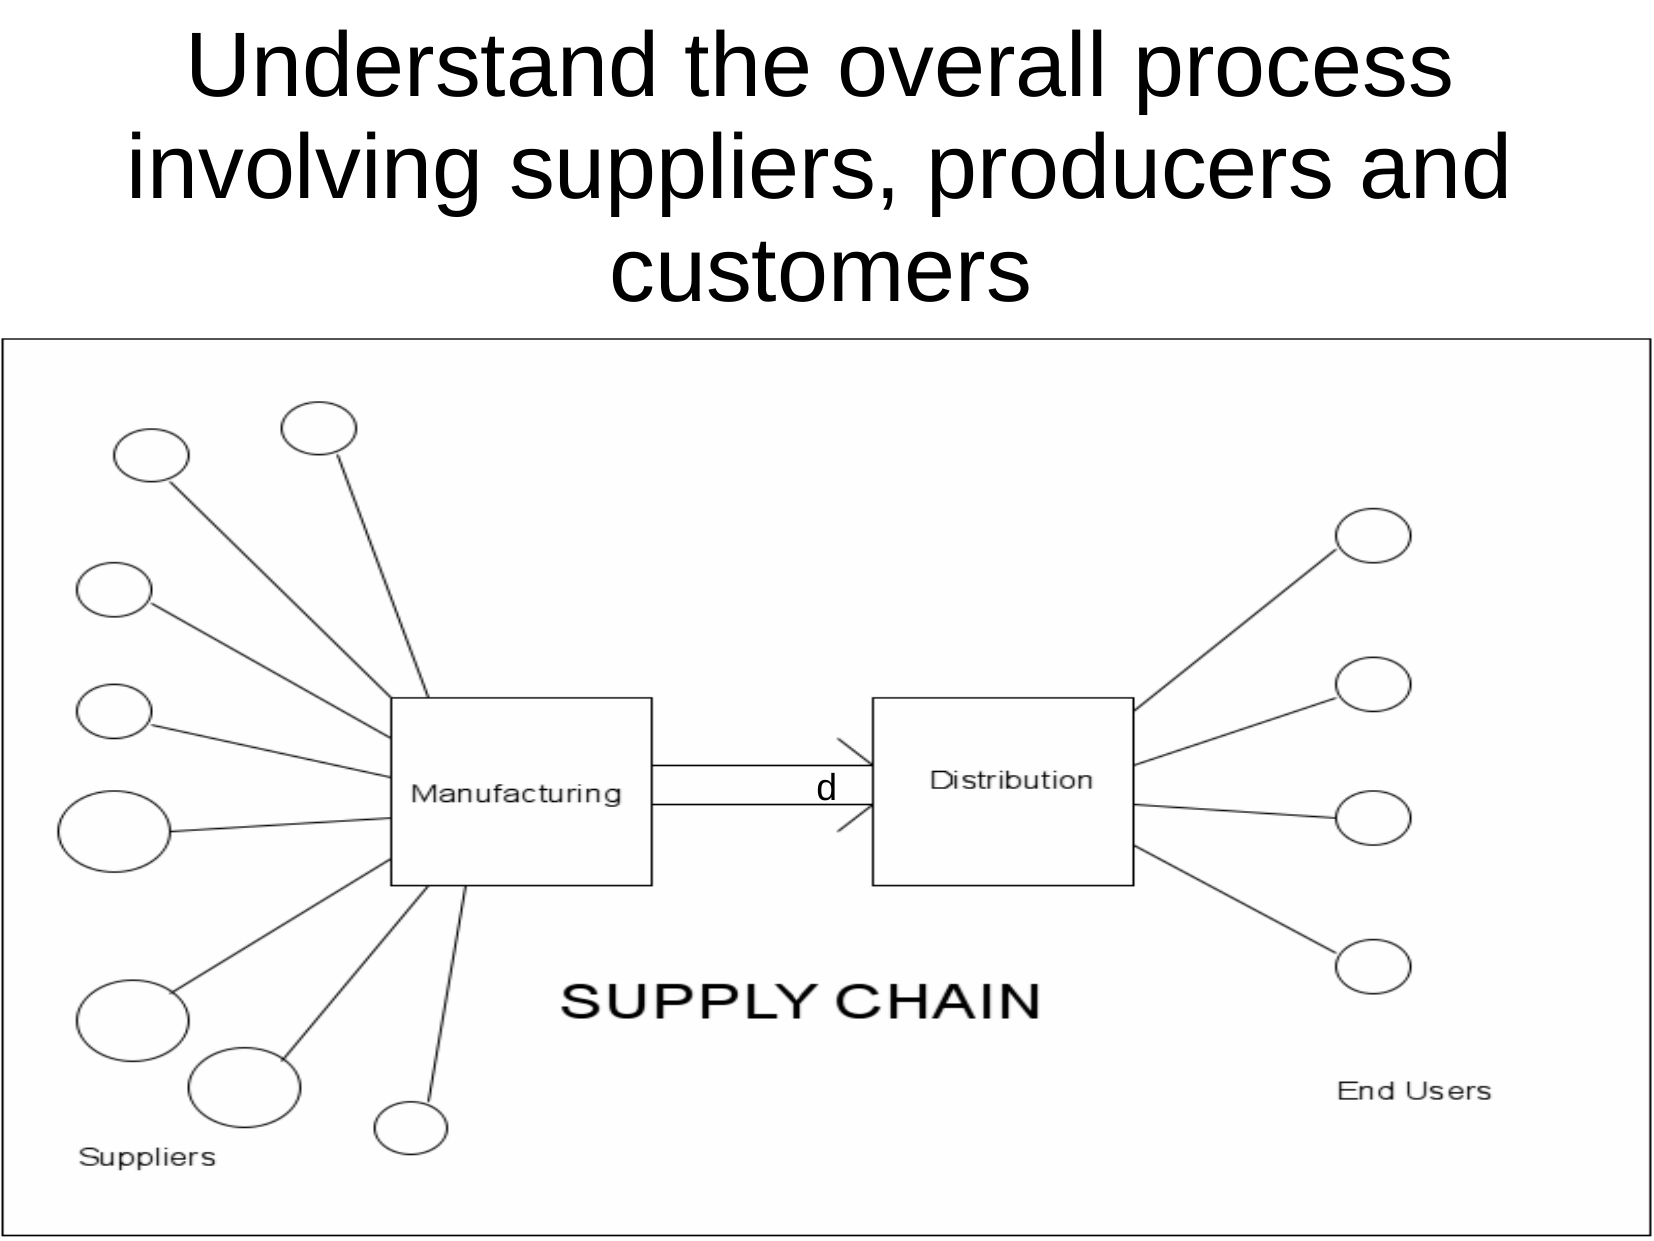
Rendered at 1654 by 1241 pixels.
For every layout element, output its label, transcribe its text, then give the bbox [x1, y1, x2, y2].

picture [0, 337, 1654, 1238]
title Understand the overall process involving suppliers, producers and customers [76, 13, 1565, 337]
